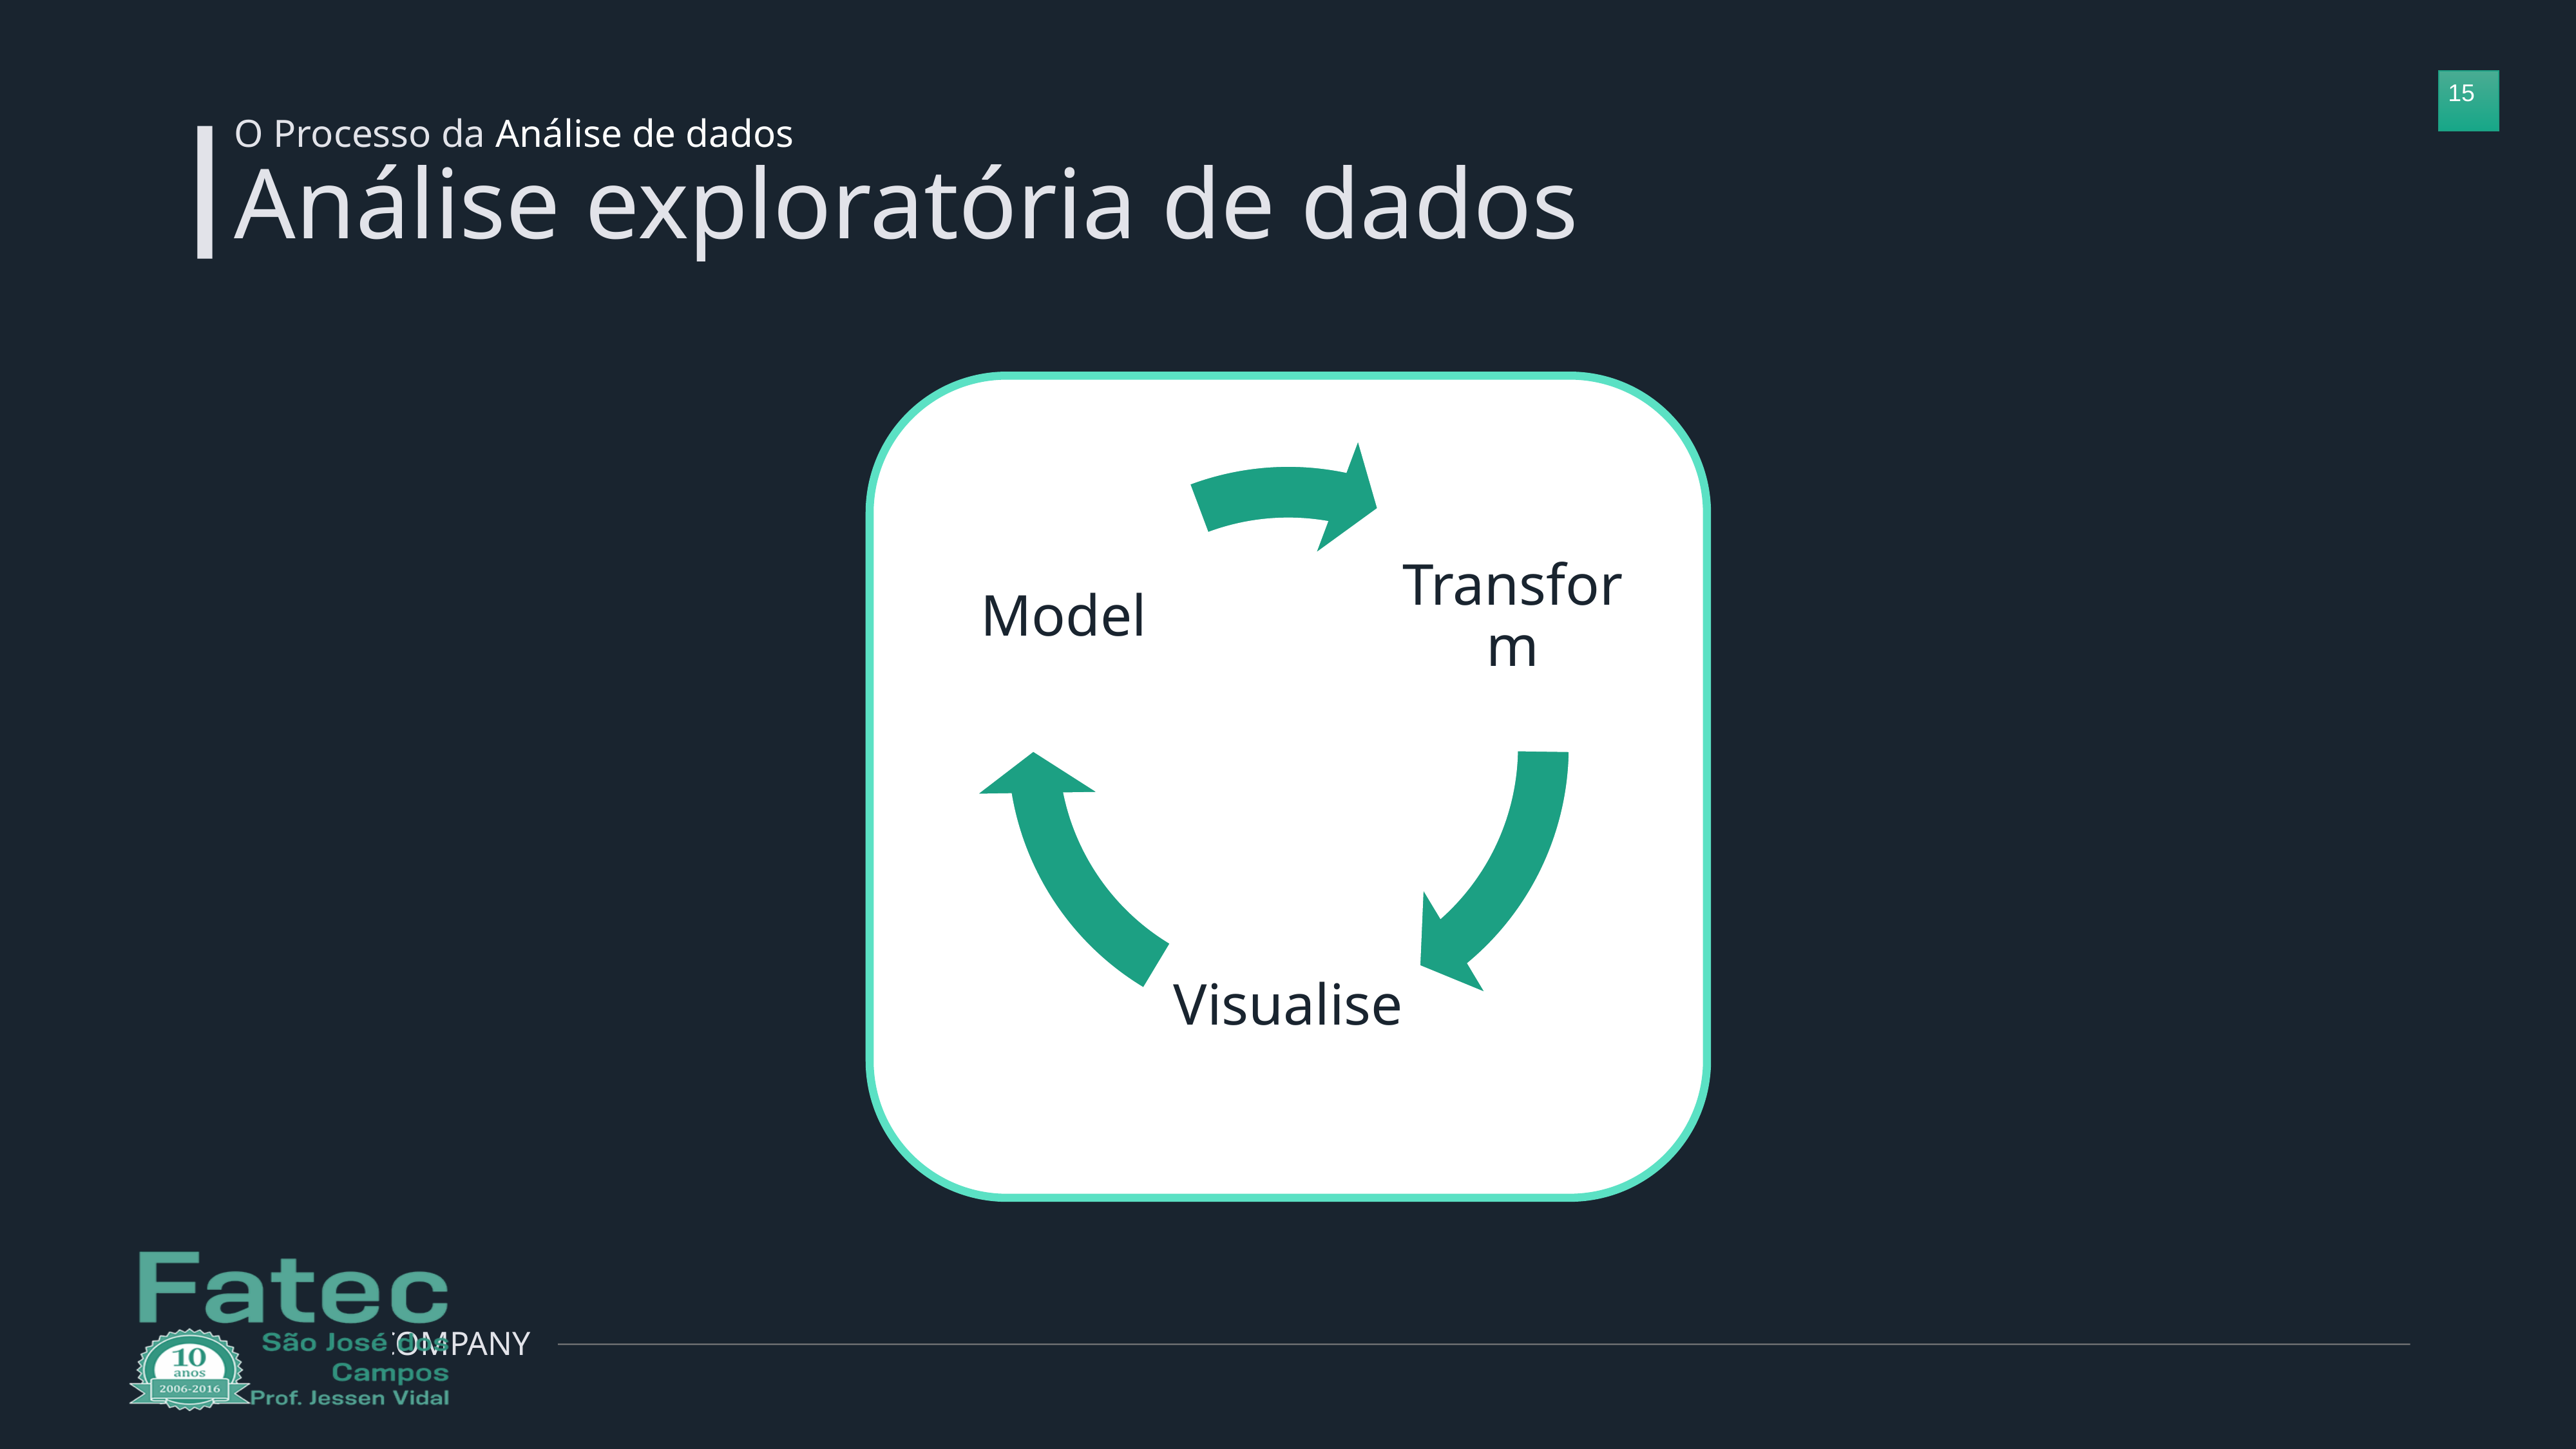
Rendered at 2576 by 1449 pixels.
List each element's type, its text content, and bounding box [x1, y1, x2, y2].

text_box Transform [1379, 484, 1647, 752]
text_box [870, 375, 1707, 1198]
text_box [197, 126, 213, 259]
text_box O Processo da Análise de dados [224, 113, 1150, 160]
text_box Visualise [1154, 873, 1422, 1141]
text_box Model [930, 484, 1197, 752]
text_box Análise exploratória de dados [224, 159, 1707, 263]
picture [68, 1250, 510, 1413]
